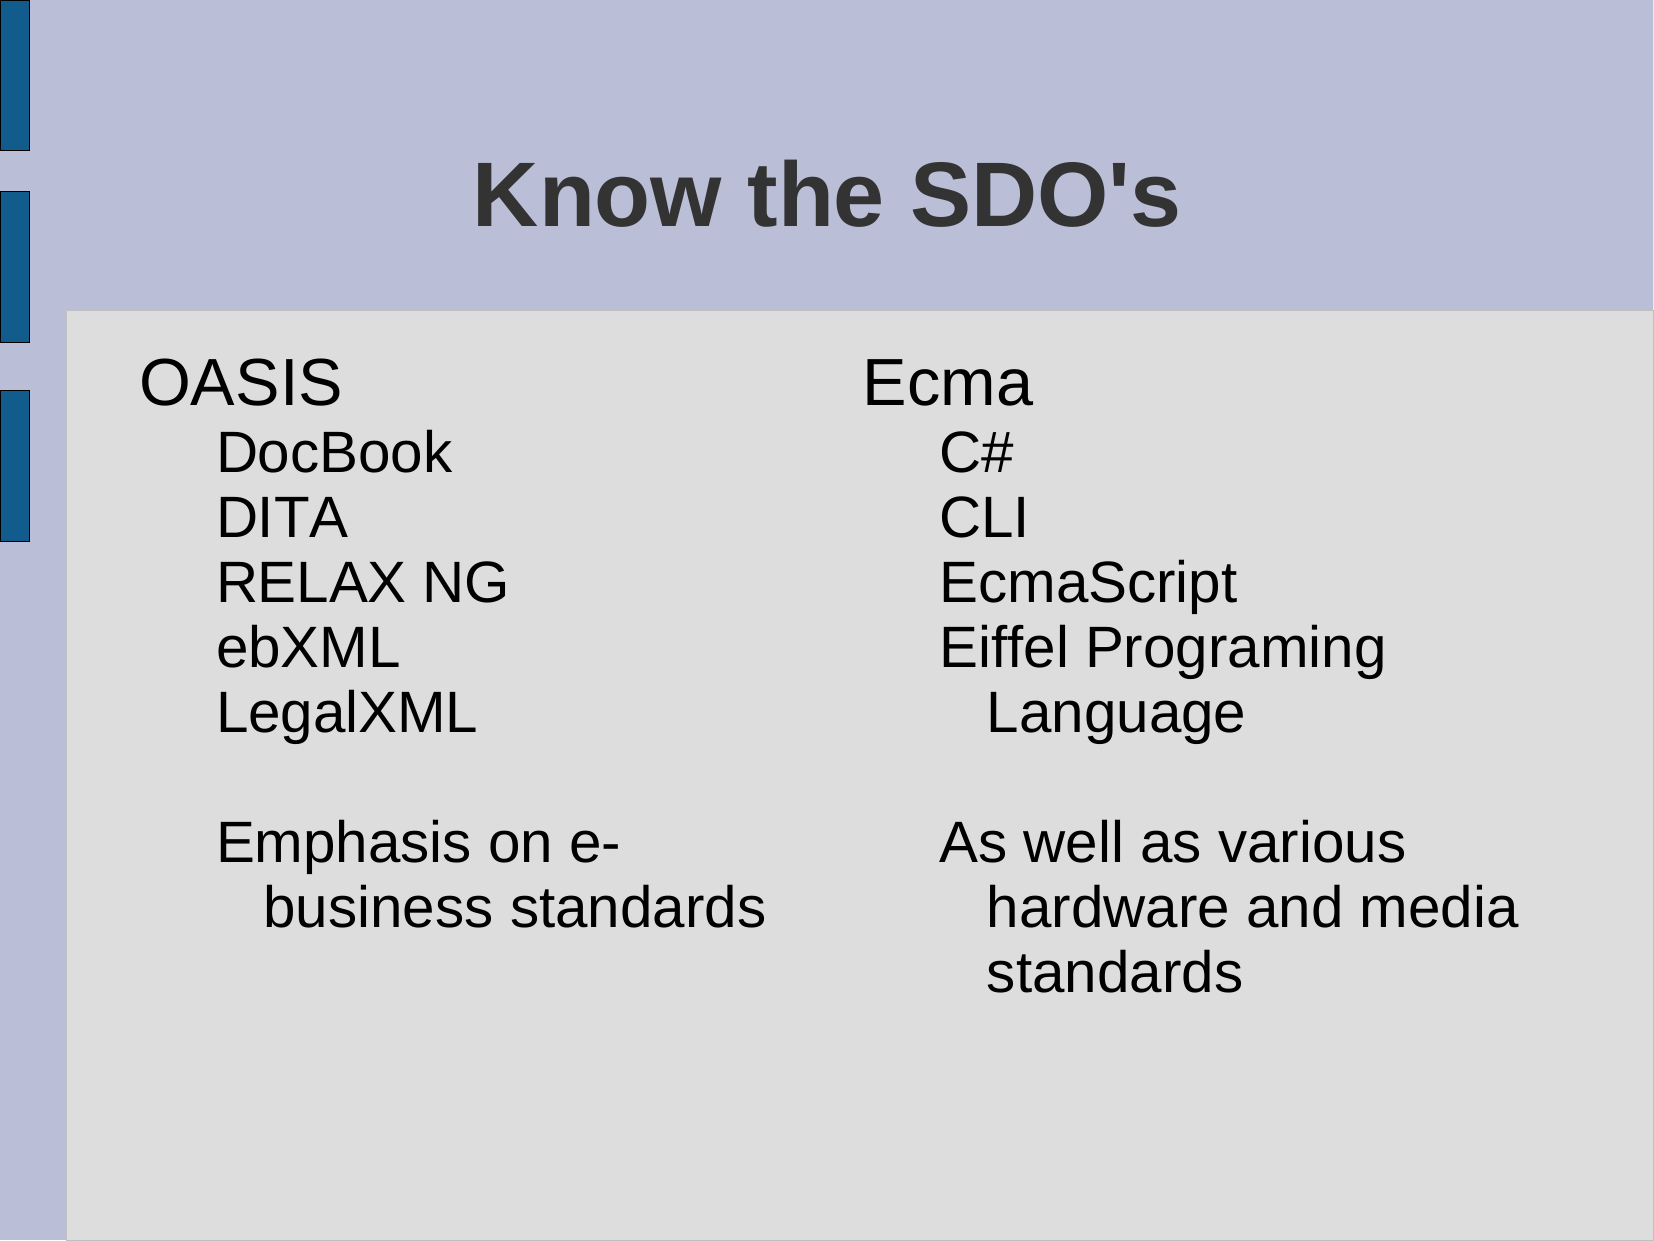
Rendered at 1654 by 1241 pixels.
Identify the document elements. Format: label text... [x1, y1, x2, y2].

list OASIS DocBook DITA RELAX NG ebXML LegalXML Emphasis on e-business standards [121, 344, 811, 1127]
title Know the SDO's [121, 91, 1534, 299]
list Ecma C# CLI EcmaScript Eiffel Programing Language As well as various hardware and media standards [845, 344, 1535, 1127]
